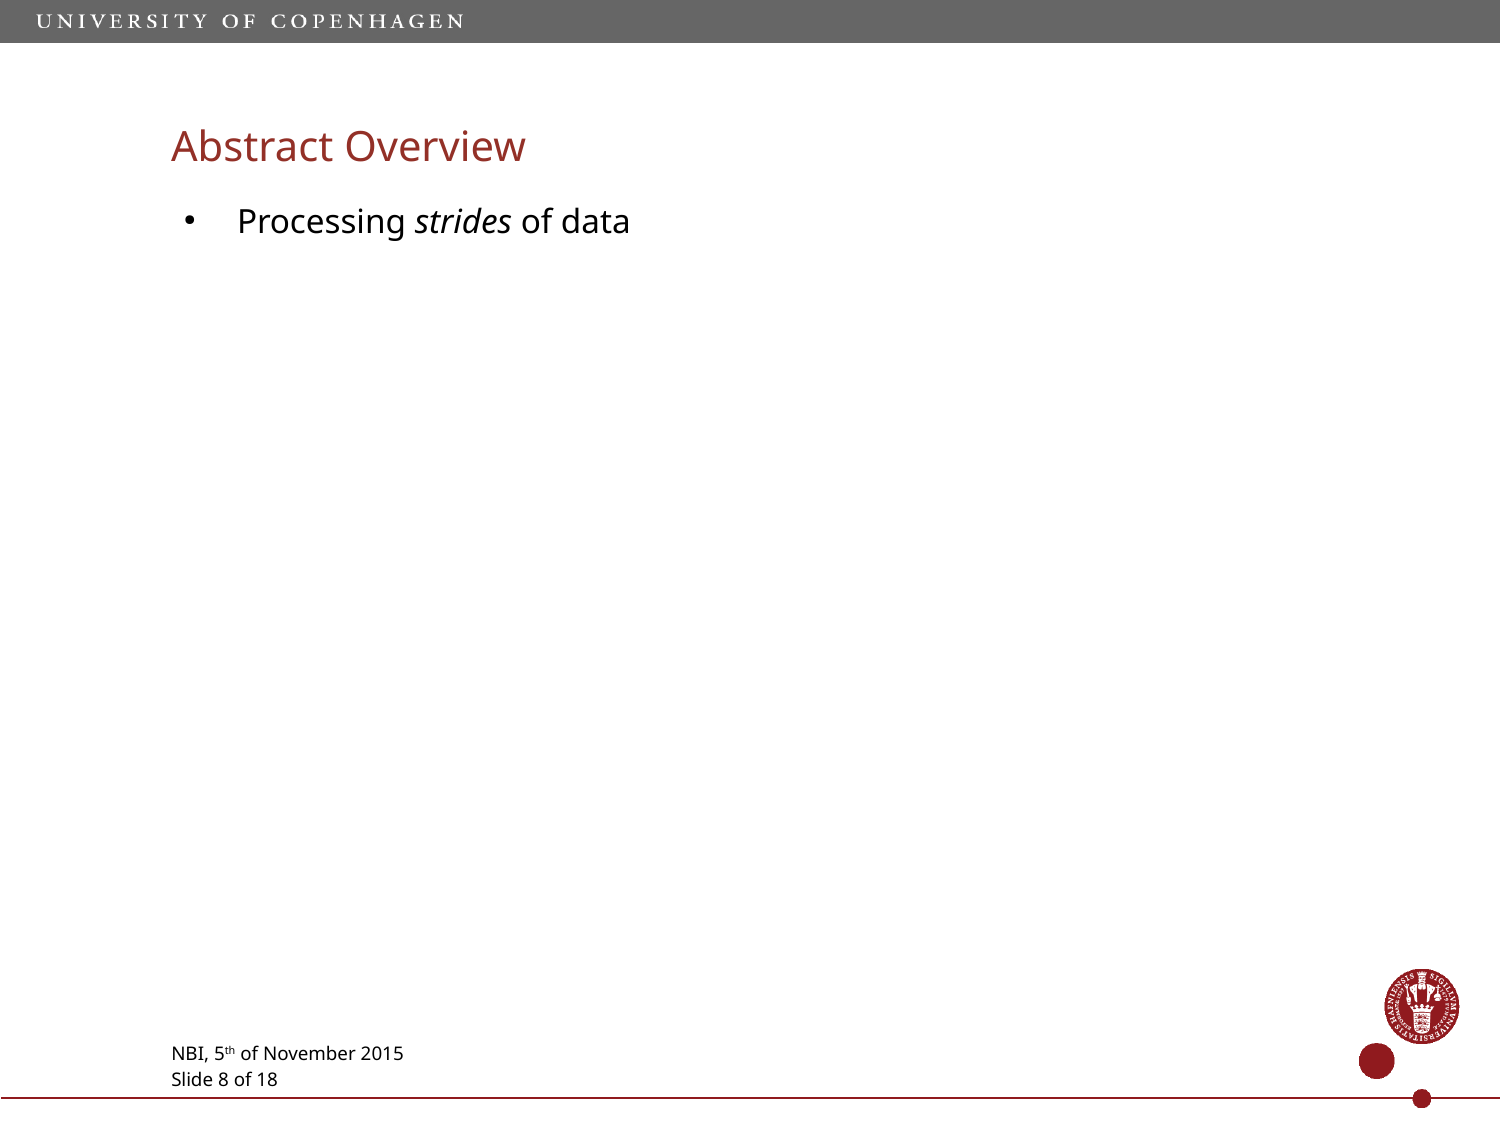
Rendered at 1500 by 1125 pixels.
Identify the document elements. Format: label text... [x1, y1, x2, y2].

picture [0, 910, 1500, 1122]
slide_number Slide <number> of 18 [171, 1067, 522, 1092]
list Processing strides of data [166, 200, 1246, 515]
slide_number NBI, 5th of November 2015 [171, 1041, 1251, 1066]
title Abstract Overview [171, 75, 1250, 171]
